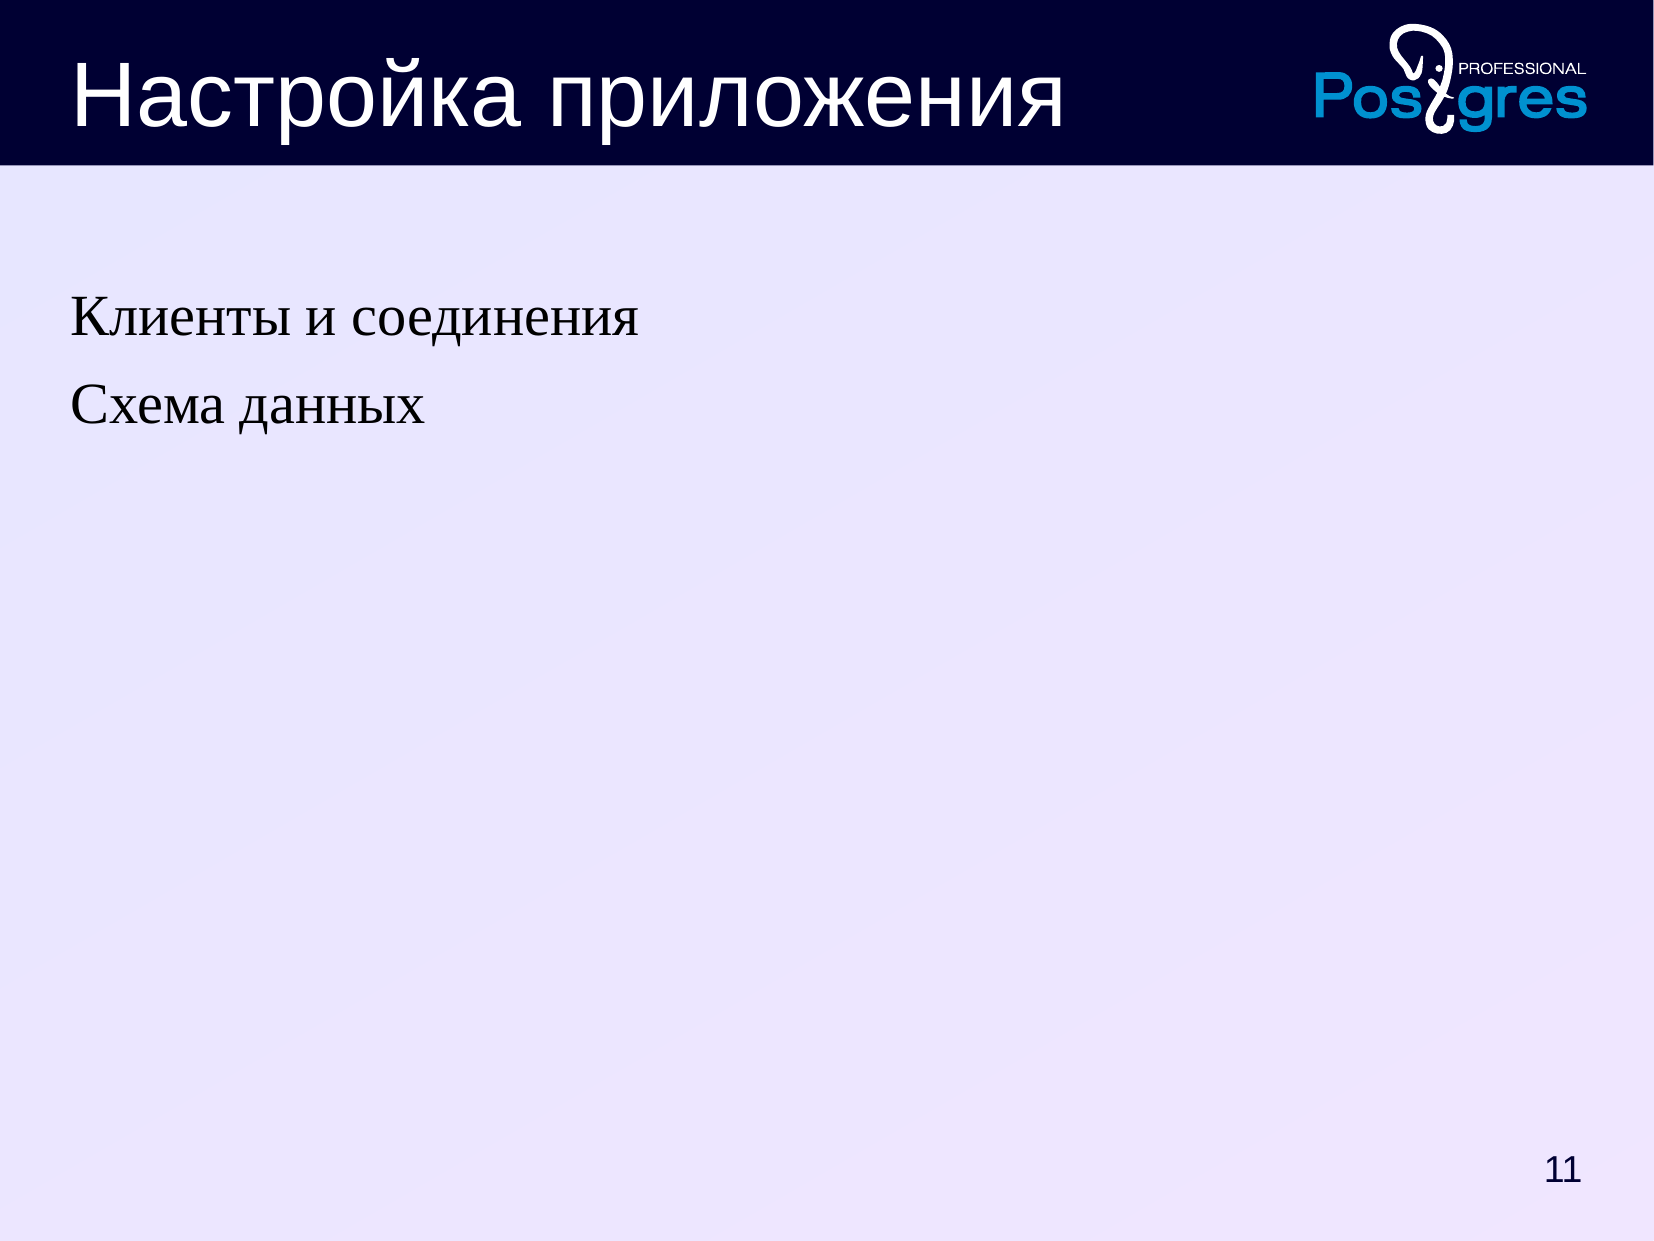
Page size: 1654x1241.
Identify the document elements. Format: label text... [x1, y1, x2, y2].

list Клиенты и соединения Схема данных [70, 283, 1559, 1003]
title Настройка приложения [70, 43, 1291, 151]
